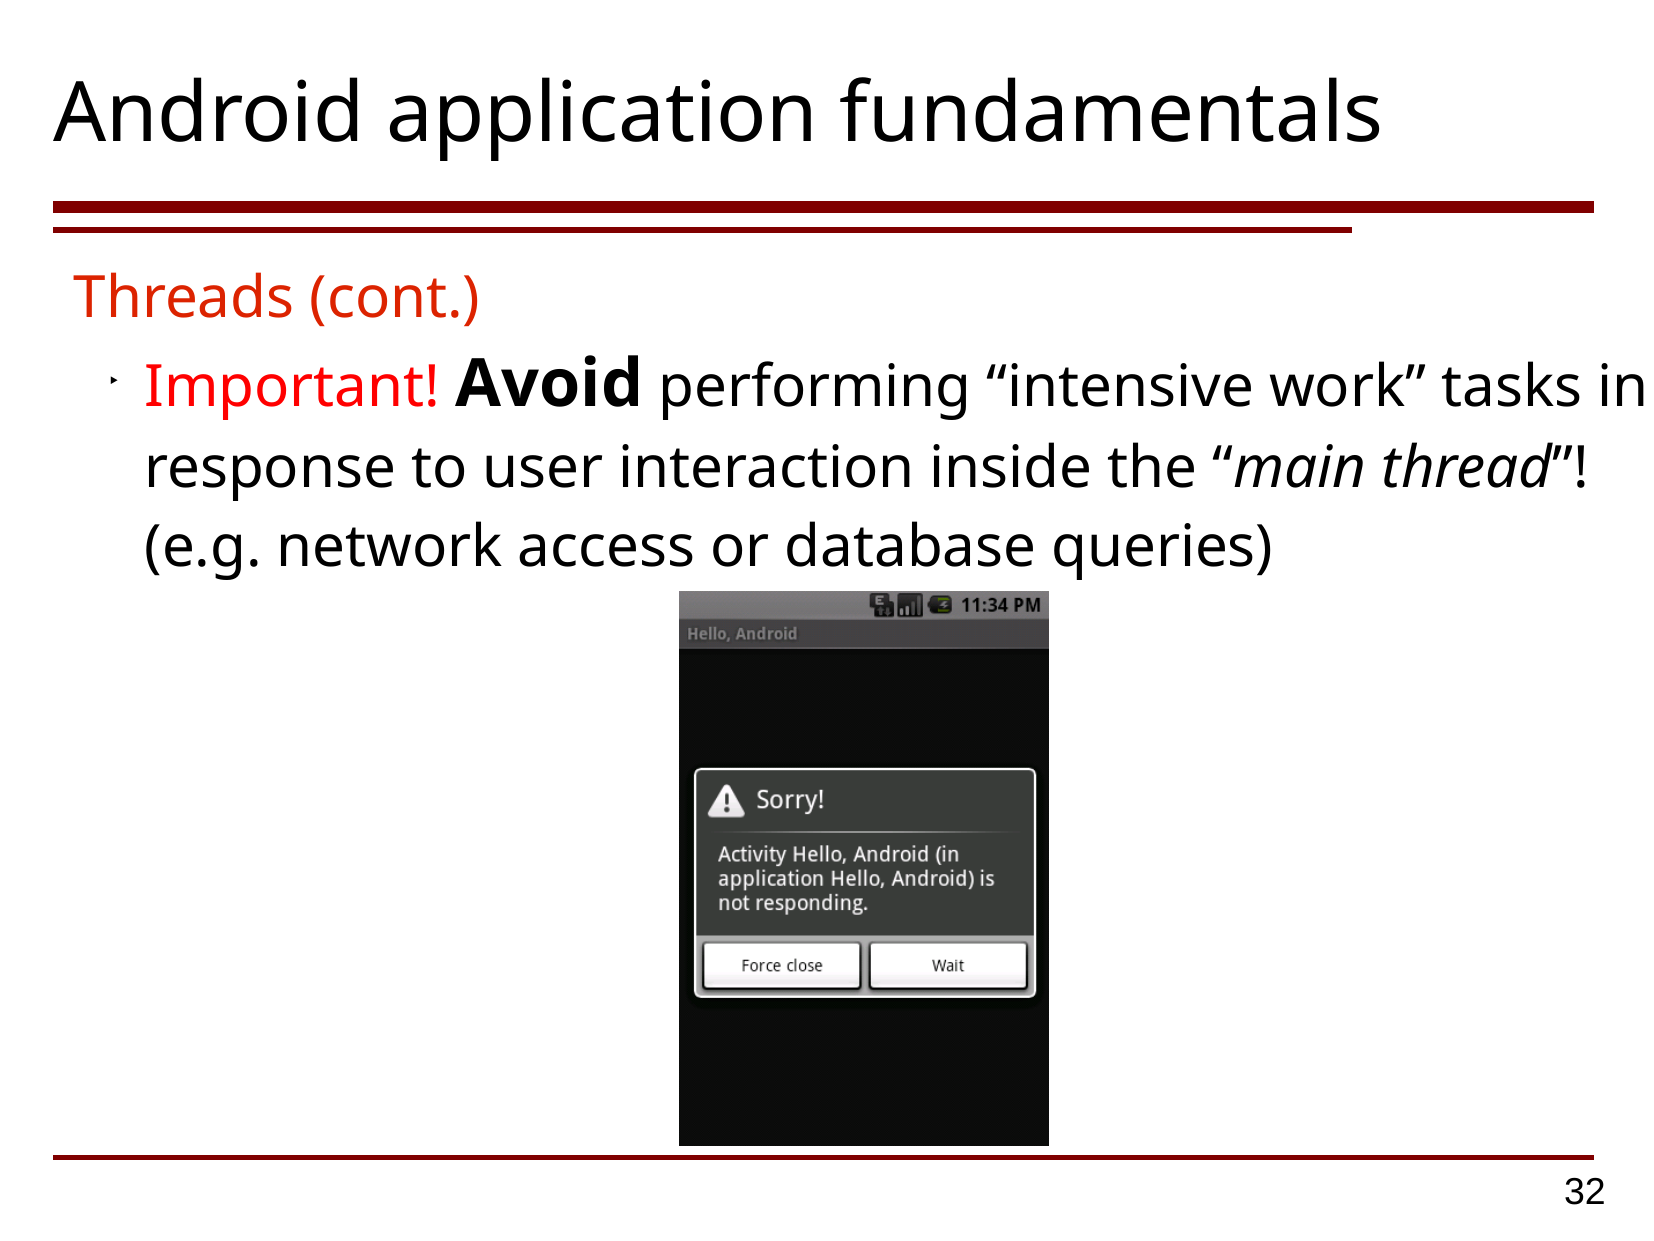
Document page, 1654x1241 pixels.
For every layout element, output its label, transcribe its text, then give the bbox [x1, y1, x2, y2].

subtitle Android application fundamentals [53, 48, 1542, 172]
text_box <number> [35, 1163, 1654, 1221]
picture [679, 591, 1049, 1146]
text_box Threads (cont.) Important! Avoid performing “intensive work” tasks in response to user interaction inside the “main thread”! (e.g. network access or database queries) [59, 248, 1556, 587]
